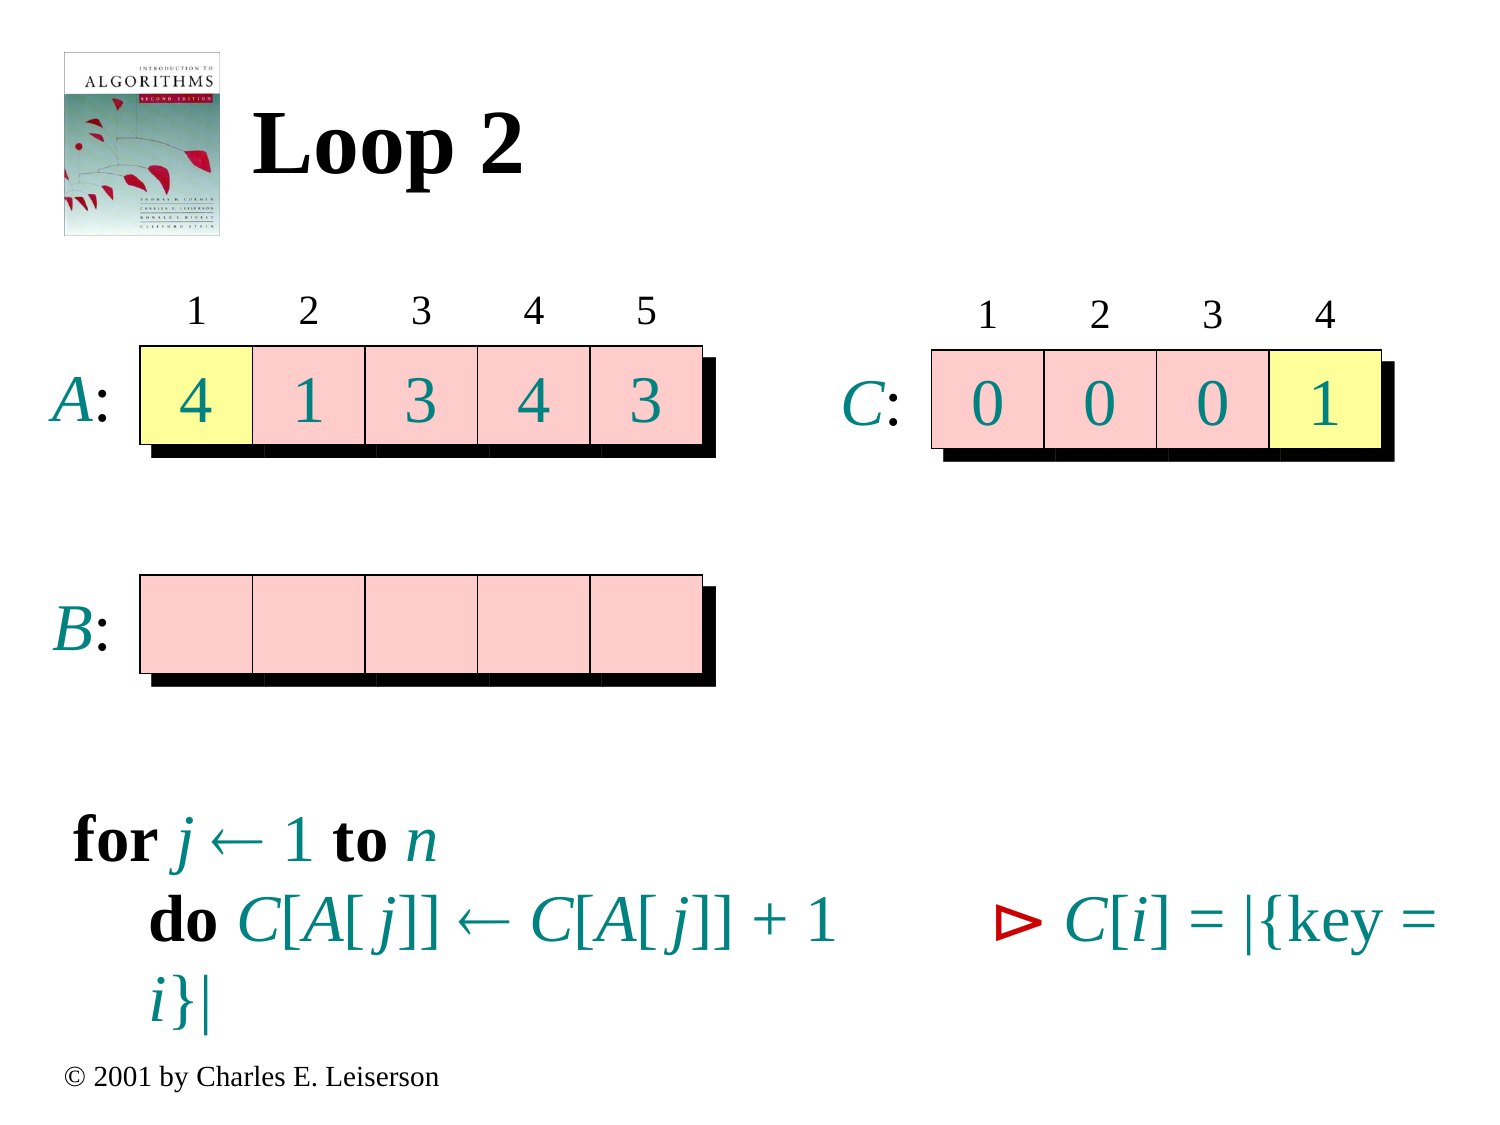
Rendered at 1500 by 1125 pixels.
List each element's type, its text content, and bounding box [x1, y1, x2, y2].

text_box 1 [1268, 349, 1382, 449]
text_box 2 [283, 275, 335, 341]
text_box B: [37, 576, 127, 672]
picture [64, 52, 220, 236]
text_box 2 [1075, 278, 1126, 345]
text_box 3 [590, 346, 703, 445]
title Loop 2 [237, 49, 1475, 238]
text_box for j  1 to n do C[A[ j]]  C[A[ j]] + 1 ⊳ C[i] = |{key = i}| [59, 787, 1500, 1043]
text_box 1 [962, 278, 1014, 345]
text_box 1 [252, 346, 365, 445]
text_box 5 [621, 275, 672, 341]
text_box 0 [1043, 349, 1156, 449]
text_box 4 [1300, 278, 1351, 345]
text_box 3 [365, 346, 477, 445]
text_box 4 [140, 346, 252, 445]
text_box 1 [171, 275, 222, 341]
text_box 4 [508, 275, 560, 341]
text_box 0 [1156, 349, 1268, 449]
text_box 0 [931, 349, 1043, 449]
text_box 3 [396, 275, 447, 341]
text_box 4 [477, 346, 590, 445]
text_box C: [825, 351, 918, 447]
text_box 3 [1187, 278, 1239, 345]
text_box A: [37, 347, 127, 444]
text_box [140, 574, 703, 674]
